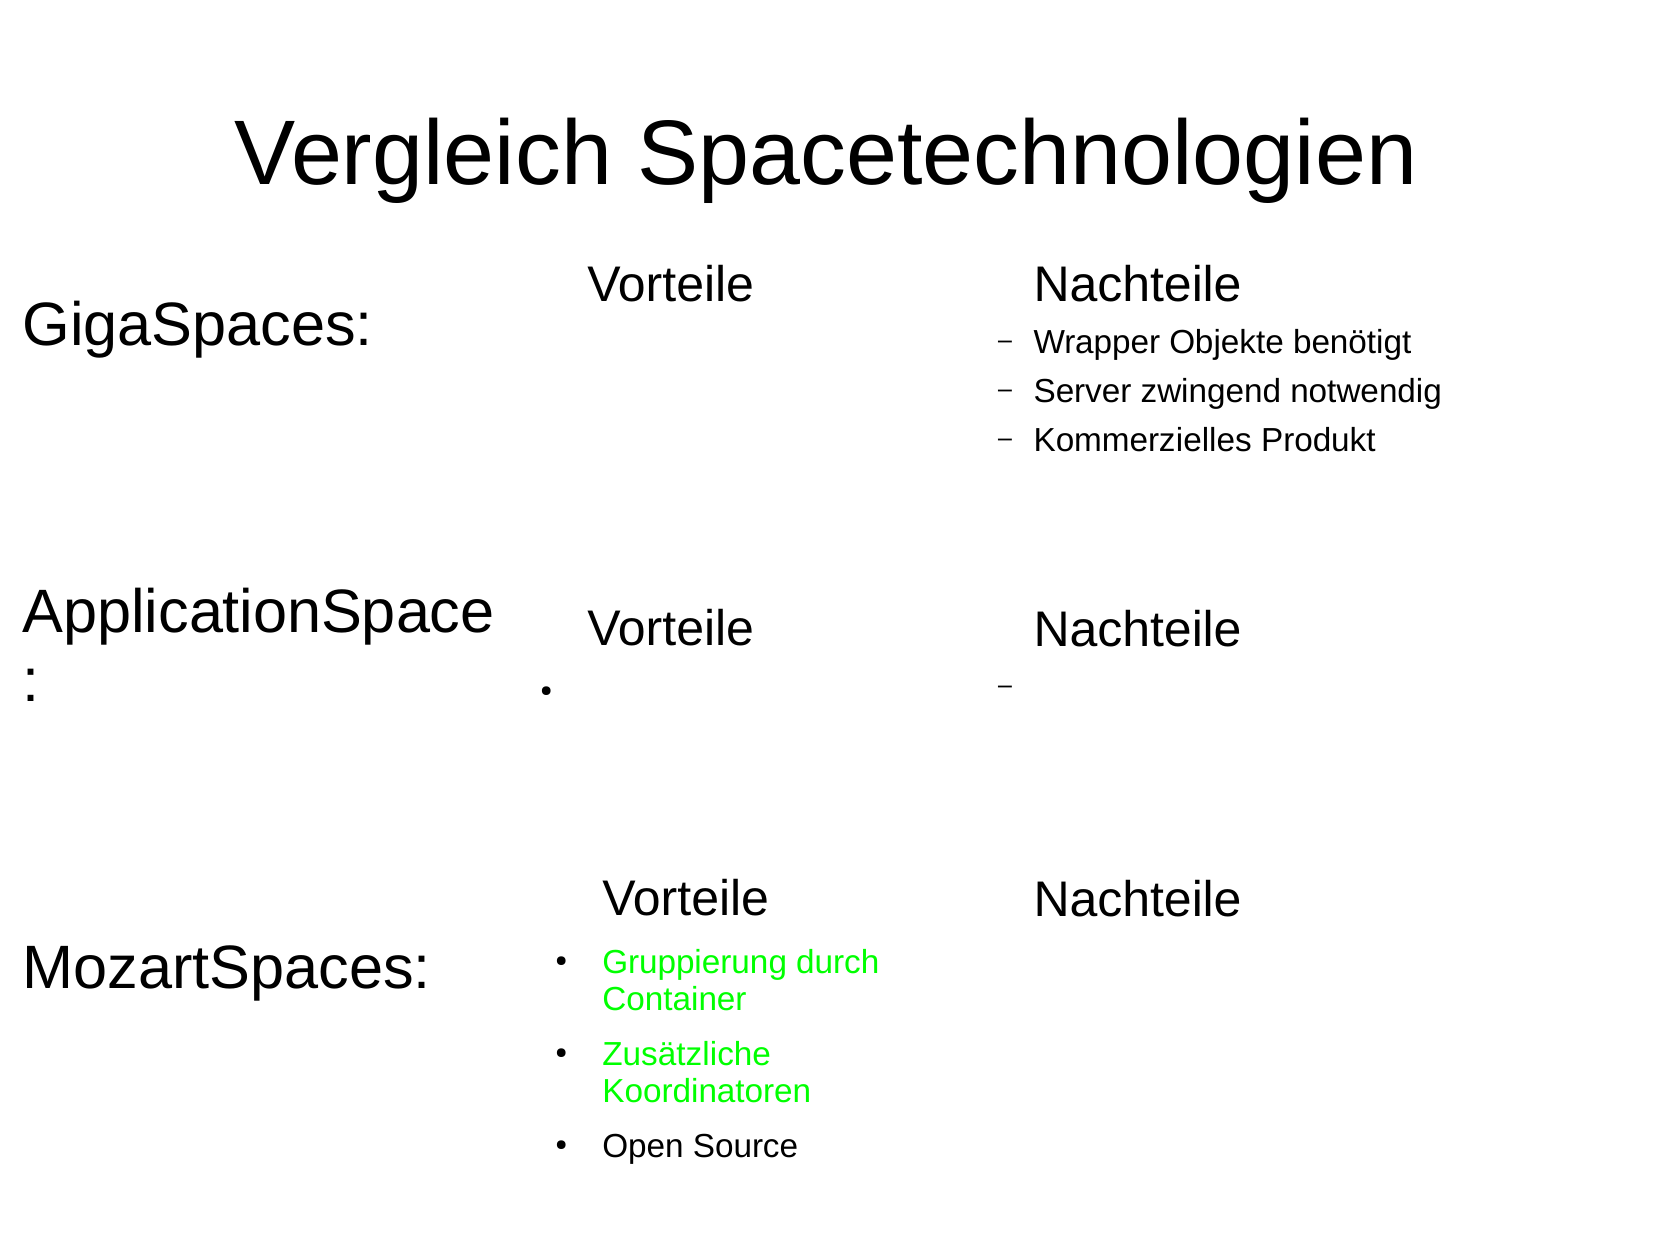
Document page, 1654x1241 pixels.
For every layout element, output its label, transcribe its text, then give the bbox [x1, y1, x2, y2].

list Nachteile [750, 601, 1561, 856]
list GigaSpaces: ApplicationSpace: MozartSpaces: [22, 290, 390, 1010]
list Vorteile [375, 256, 916, 600]
title Vergleich Spacetechnologien [82, 80, 1571, 226]
list Vorteile [375, 600, 916, 975]
list Vorteile Gruppierung durch Container Zusätzliche Koordinatoren Open Source [390, 870, 946, 1241]
list Nachteile [946, 871, 1561, 1126]
list Nachteile Wrapper Objekte benötigt Server zwingend notwendig Kommerzielles Produkt [916, 256, 1561, 511]
